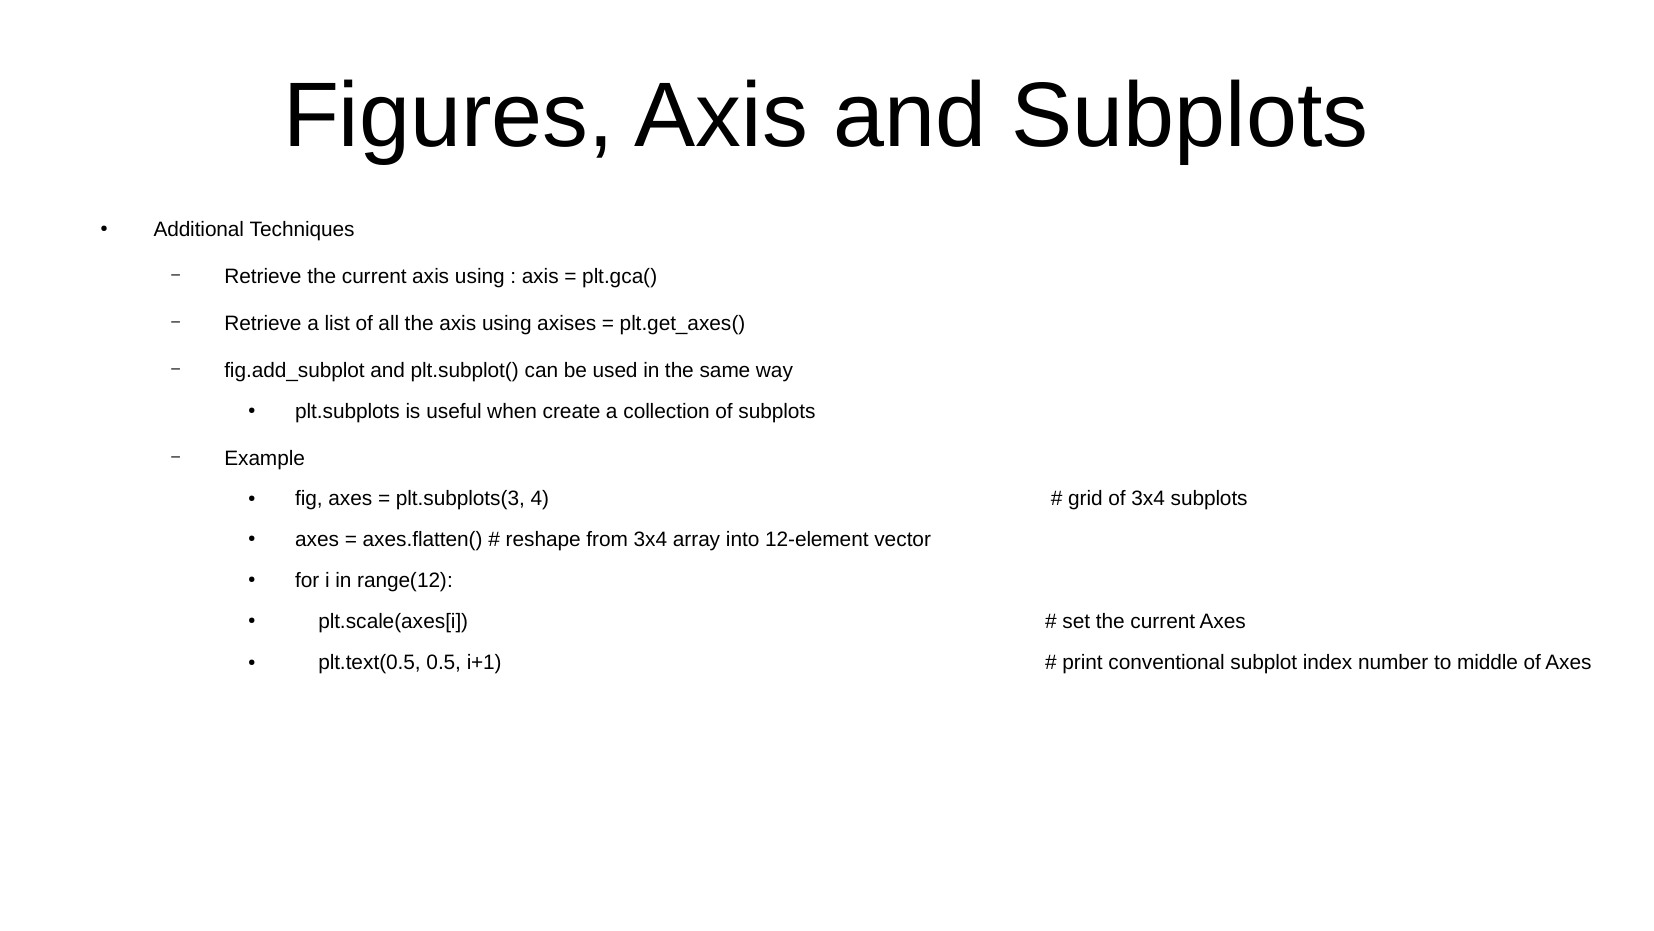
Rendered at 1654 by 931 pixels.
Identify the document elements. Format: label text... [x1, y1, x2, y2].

title Figures, Axis and Subplots [82, 37, 1571, 193]
list Additional Techniques Retrieve the current axis using : axis = plt.gca() Retrieve a list of all the axis using axises = plt.get_axes() fig.add_subplot and plt.subplot() can be used in the same way plt.subplots is useful when create a collection of subplots Example fig, axes = plt.subplots(3, 4) # grid of 3x4 subplots axes = axes.flatten() # reshape from 3x4 array into 12-element vector for i in range(12): plt.scale(axes[i]) # set the current Axes plt.text(0.5, 0.5, i+1) # print conventional subplot index number to middle of Axes [82, 217, 1621, 916]
